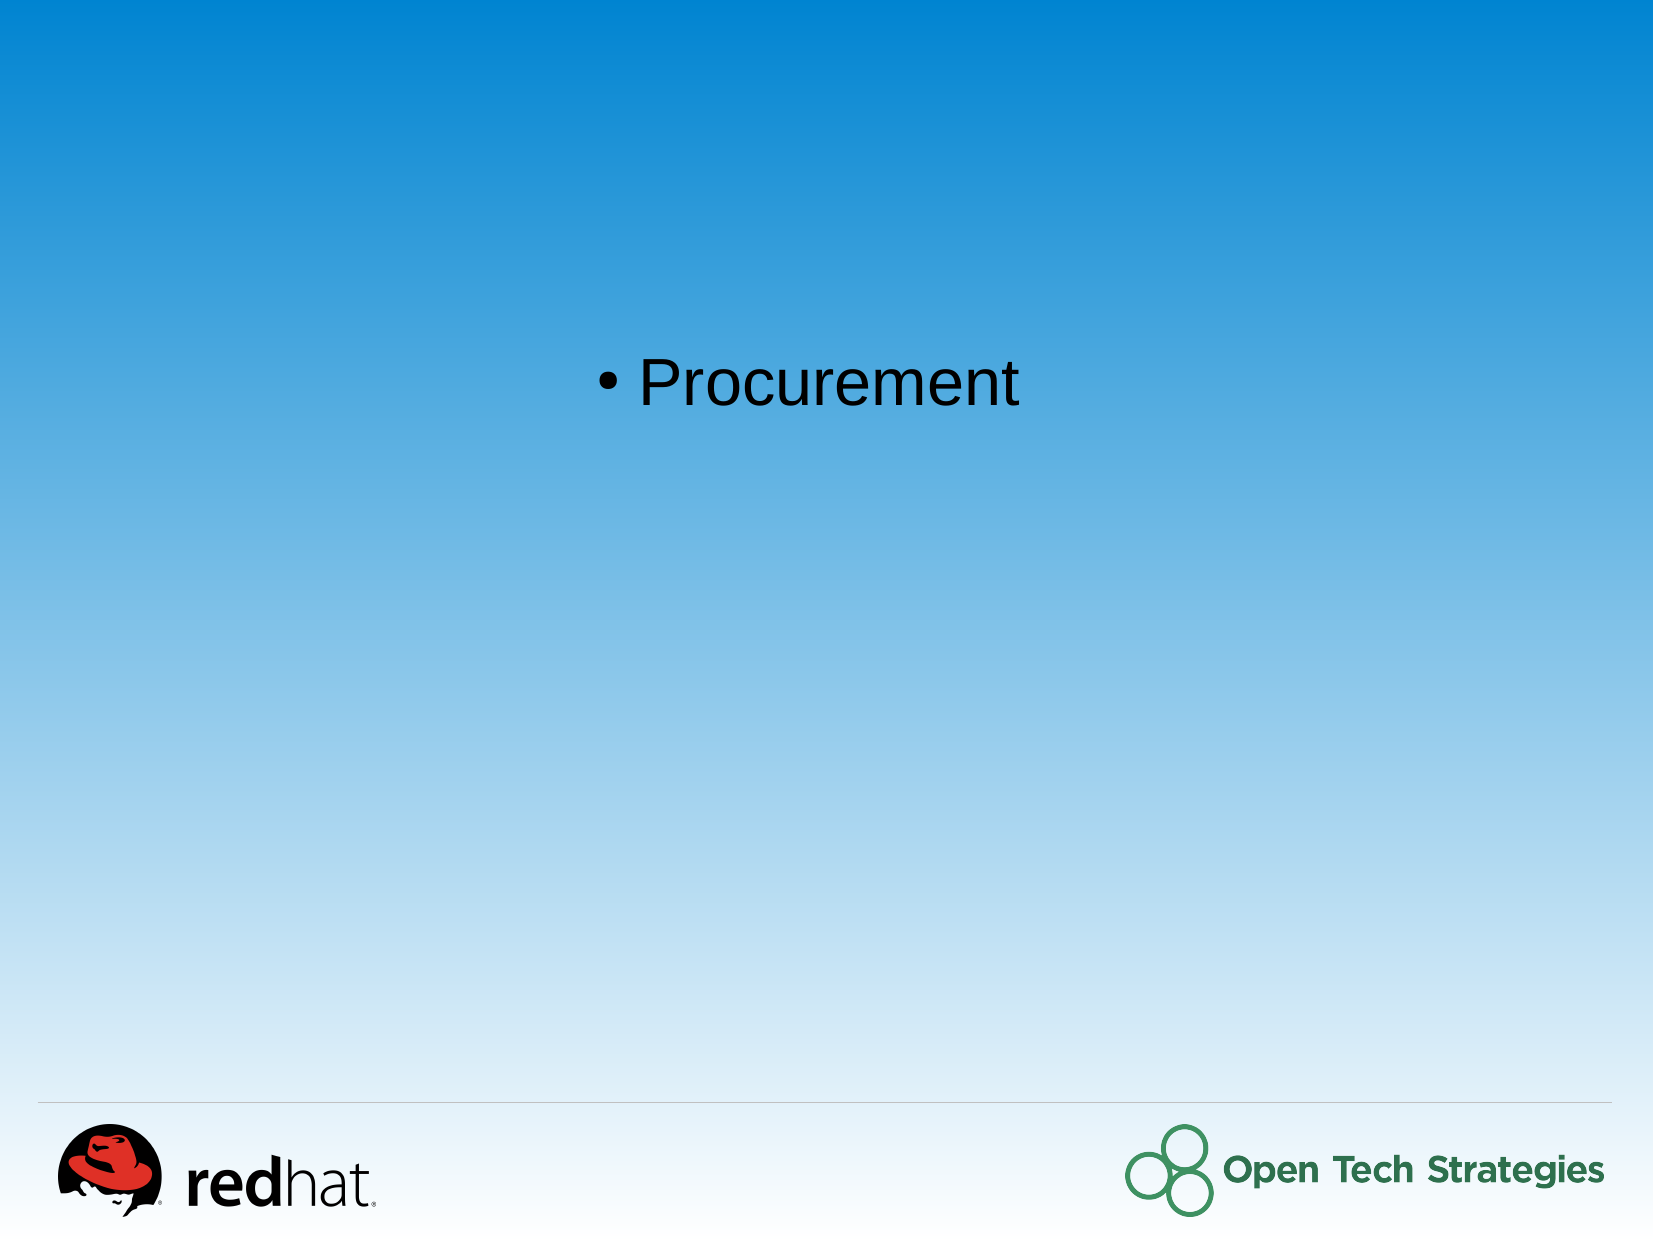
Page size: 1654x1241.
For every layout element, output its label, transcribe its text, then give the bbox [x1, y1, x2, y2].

picture [1125, 1124, 1604, 1217]
picture [58, 1124, 376, 1217]
text_box Procurement [581, 337, 1088, 734]
